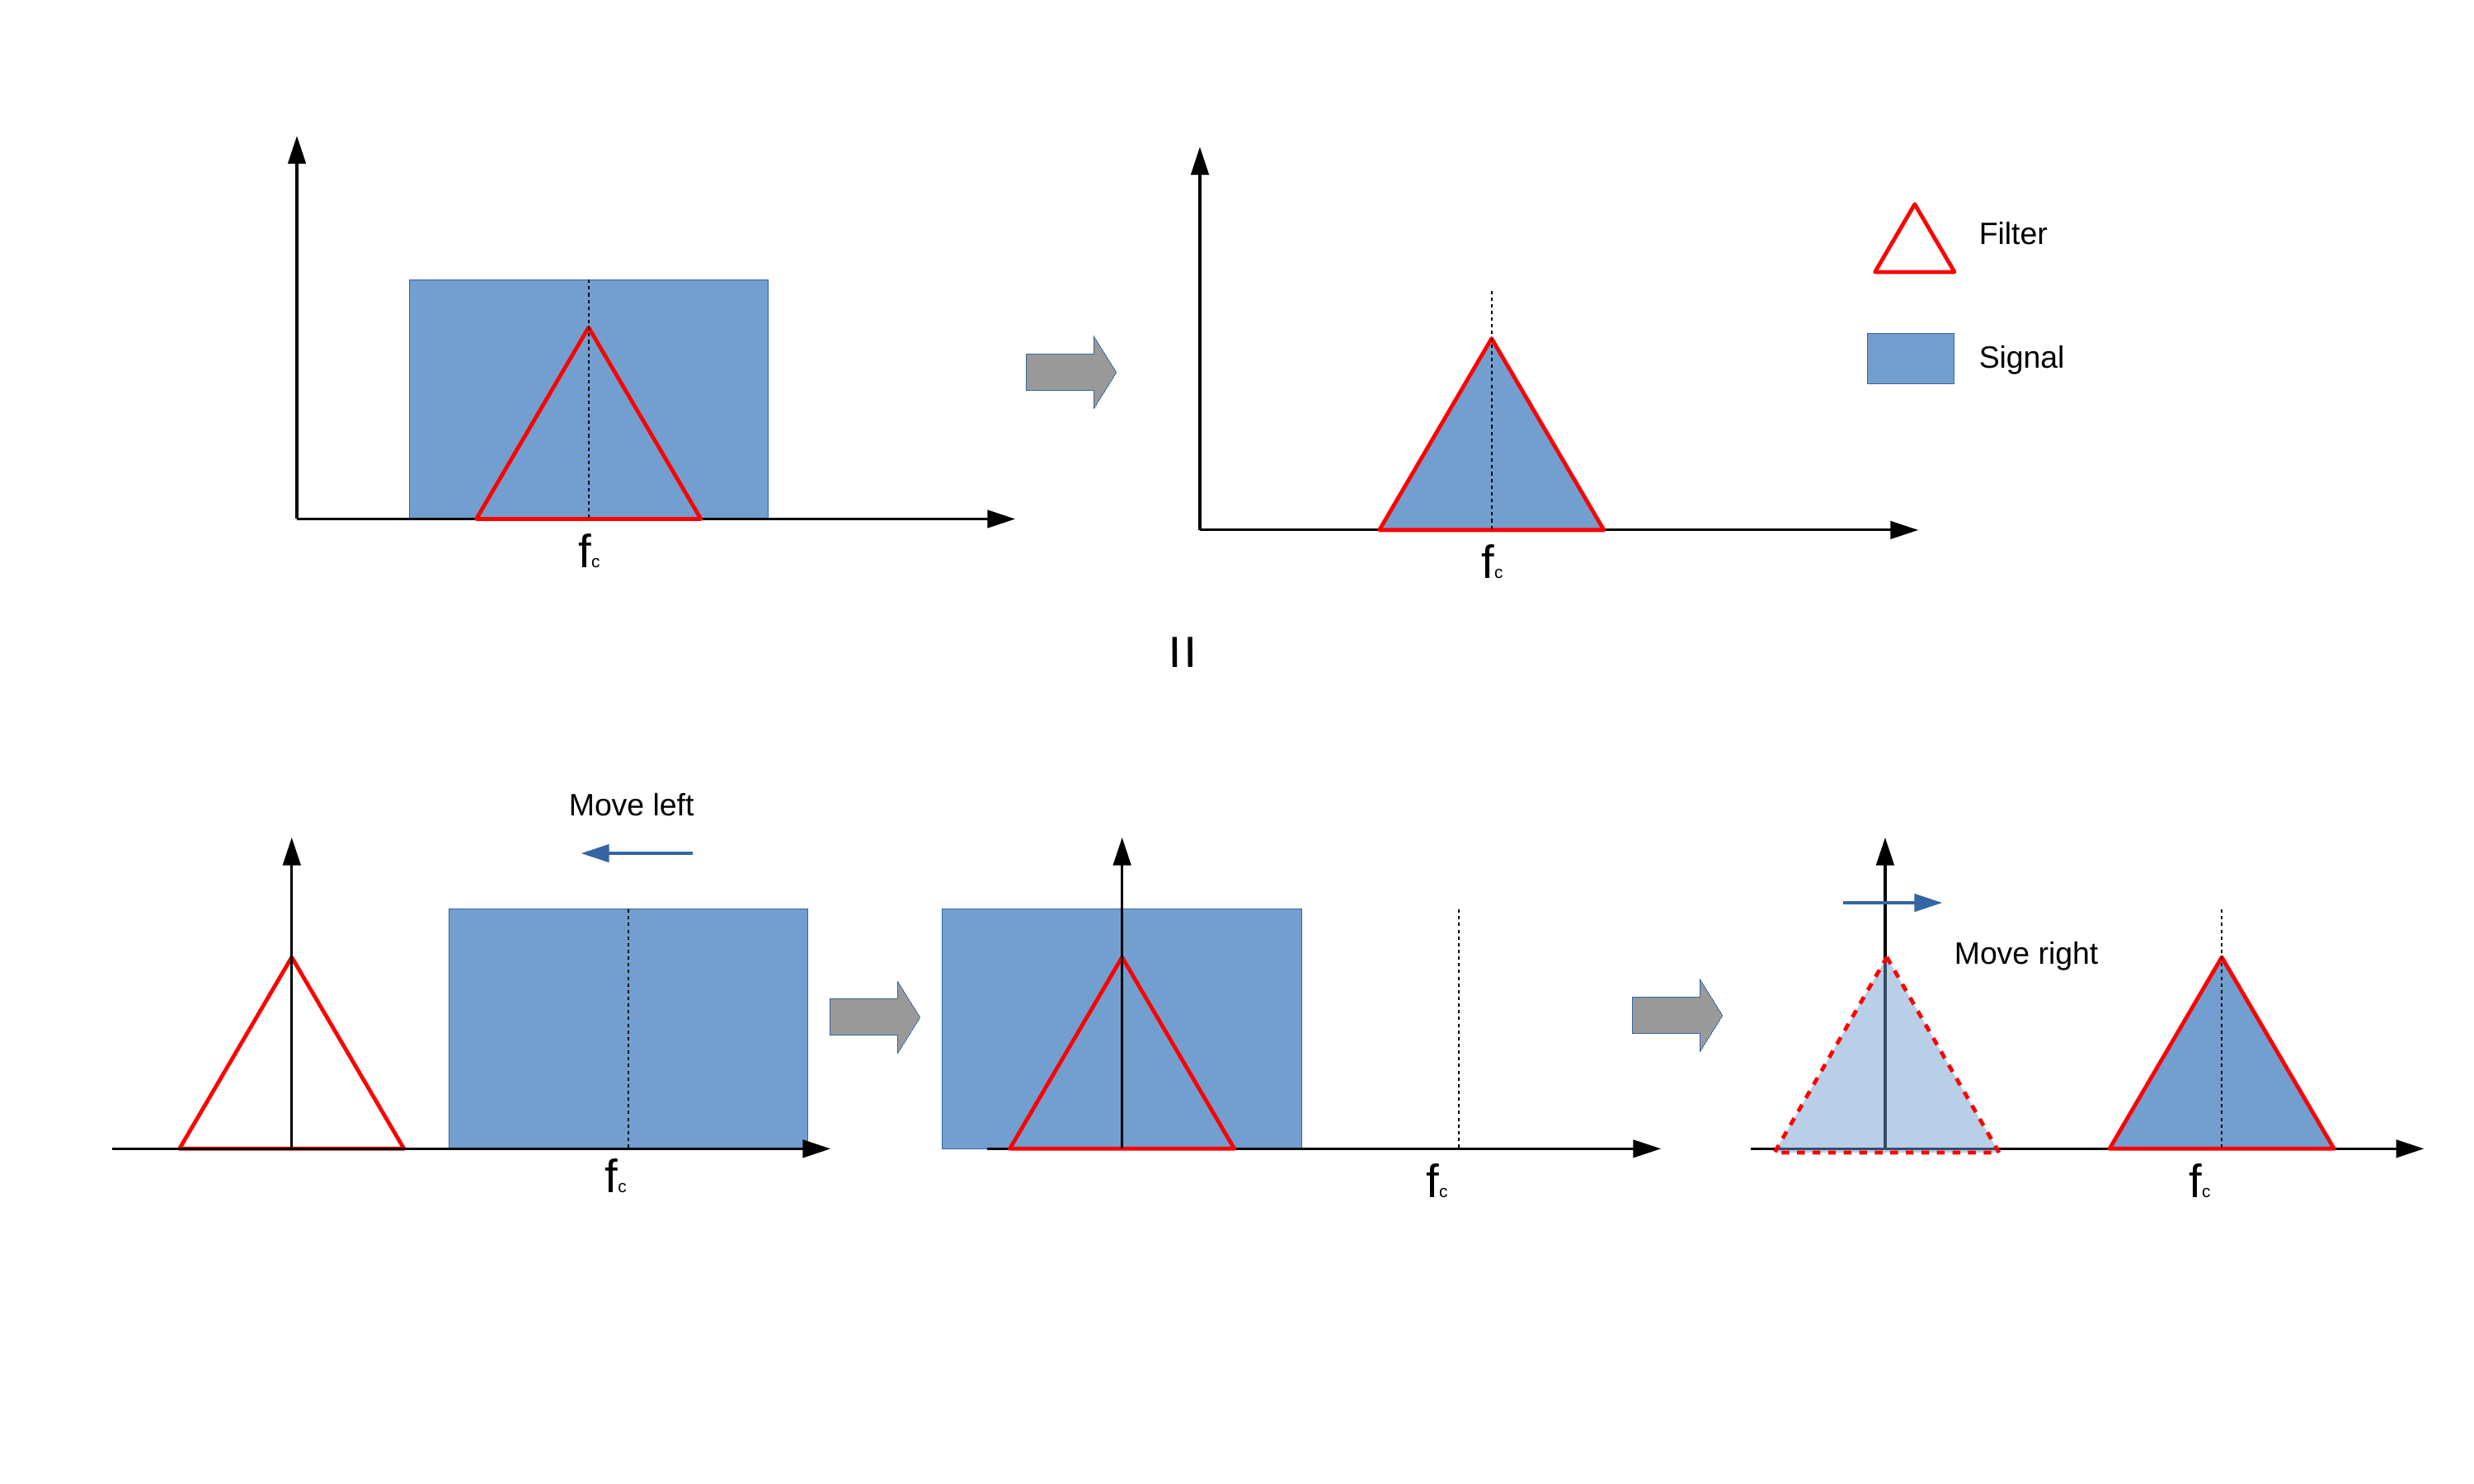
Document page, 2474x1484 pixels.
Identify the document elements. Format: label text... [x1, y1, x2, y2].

text_box Filter [1967, 210, 2166, 257]
text_box [180, 959, 290, 1148]
text_box fc [566, 519, 647, 595]
text_box [1379, 339, 1604, 530]
text_box [293, 959, 404, 1148]
text_box [830, 981, 920, 1054]
text_box [1774, 957, 2000, 1153]
text_box [942, 909, 1121, 1149]
text_box [1867, 333, 1954, 384]
text_box = [1076, 622, 1225, 767]
text_box fc [2176, 1148, 2258, 1225]
text_box fc [592, 1150, 674, 1221]
text_box Move right [1942, 930, 2128, 978]
text_box Move left [557, 782, 743, 829]
text_box fc [592, 1144, 674, 1148]
text_box [409, 279, 769, 519]
text_box fc [1413, 1148, 1495, 1225]
text_box [2109, 958, 2335, 1149]
text_box [1122, 909, 1302, 1149]
text_box fc [1469, 529, 1550, 607]
text_box [1632, 979, 1723, 1052]
text_box Signal [1967, 334, 2166, 381]
text_box [1026, 336, 1117, 409]
text_box [449, 909, 808, 1148]
